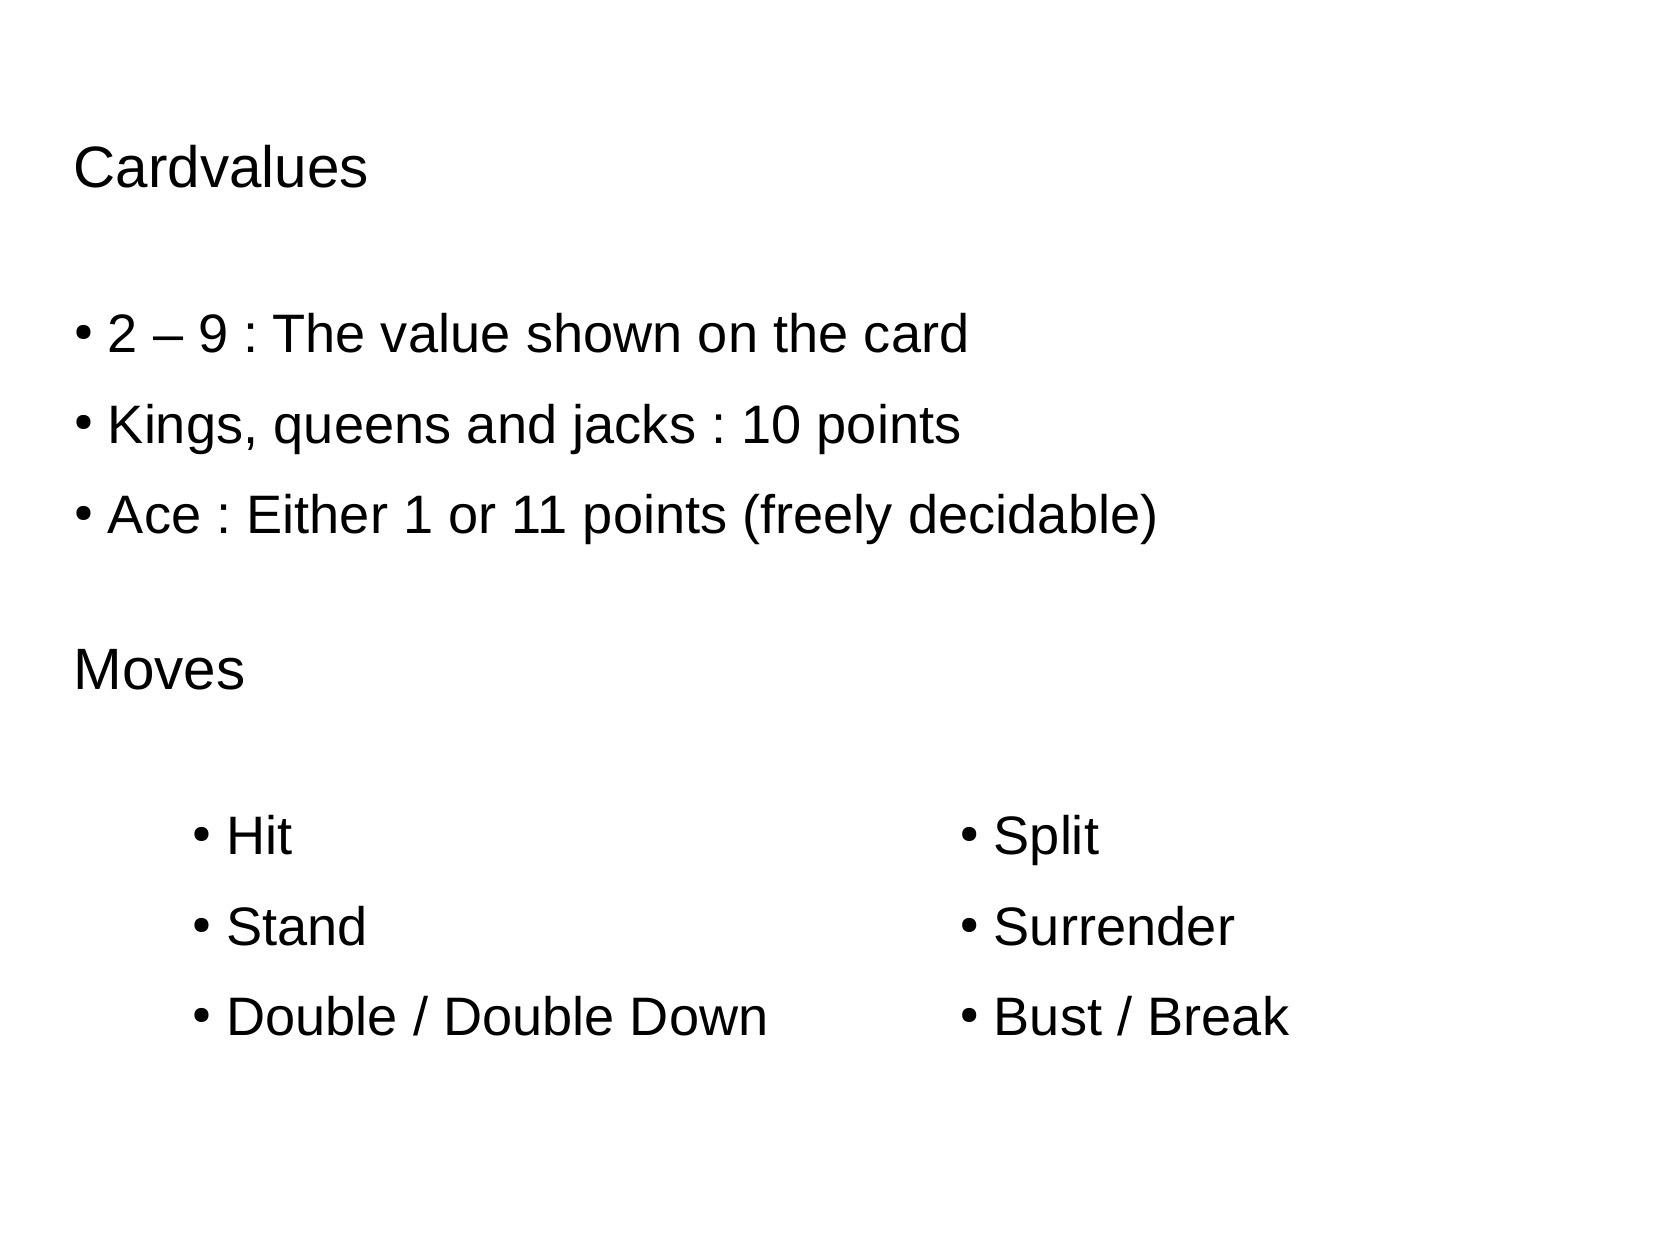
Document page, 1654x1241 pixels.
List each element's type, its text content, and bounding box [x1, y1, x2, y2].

text_box Cardvalues [59, 127, 1625, 207]
text_box 2 – 9 : The value shown on the card Kings, queens and jacks : 10 points Ace : Either 1 or 11 points (freely decidable) [59, 265, 1595, 591]
text_box Hit Stand Double / Double Down [177, 767, 857, 1207]
text_box Split Surrender Bust / Break [944, 767, 1595, 1116]
text_box Moves [59, 629, 1625, 709]
